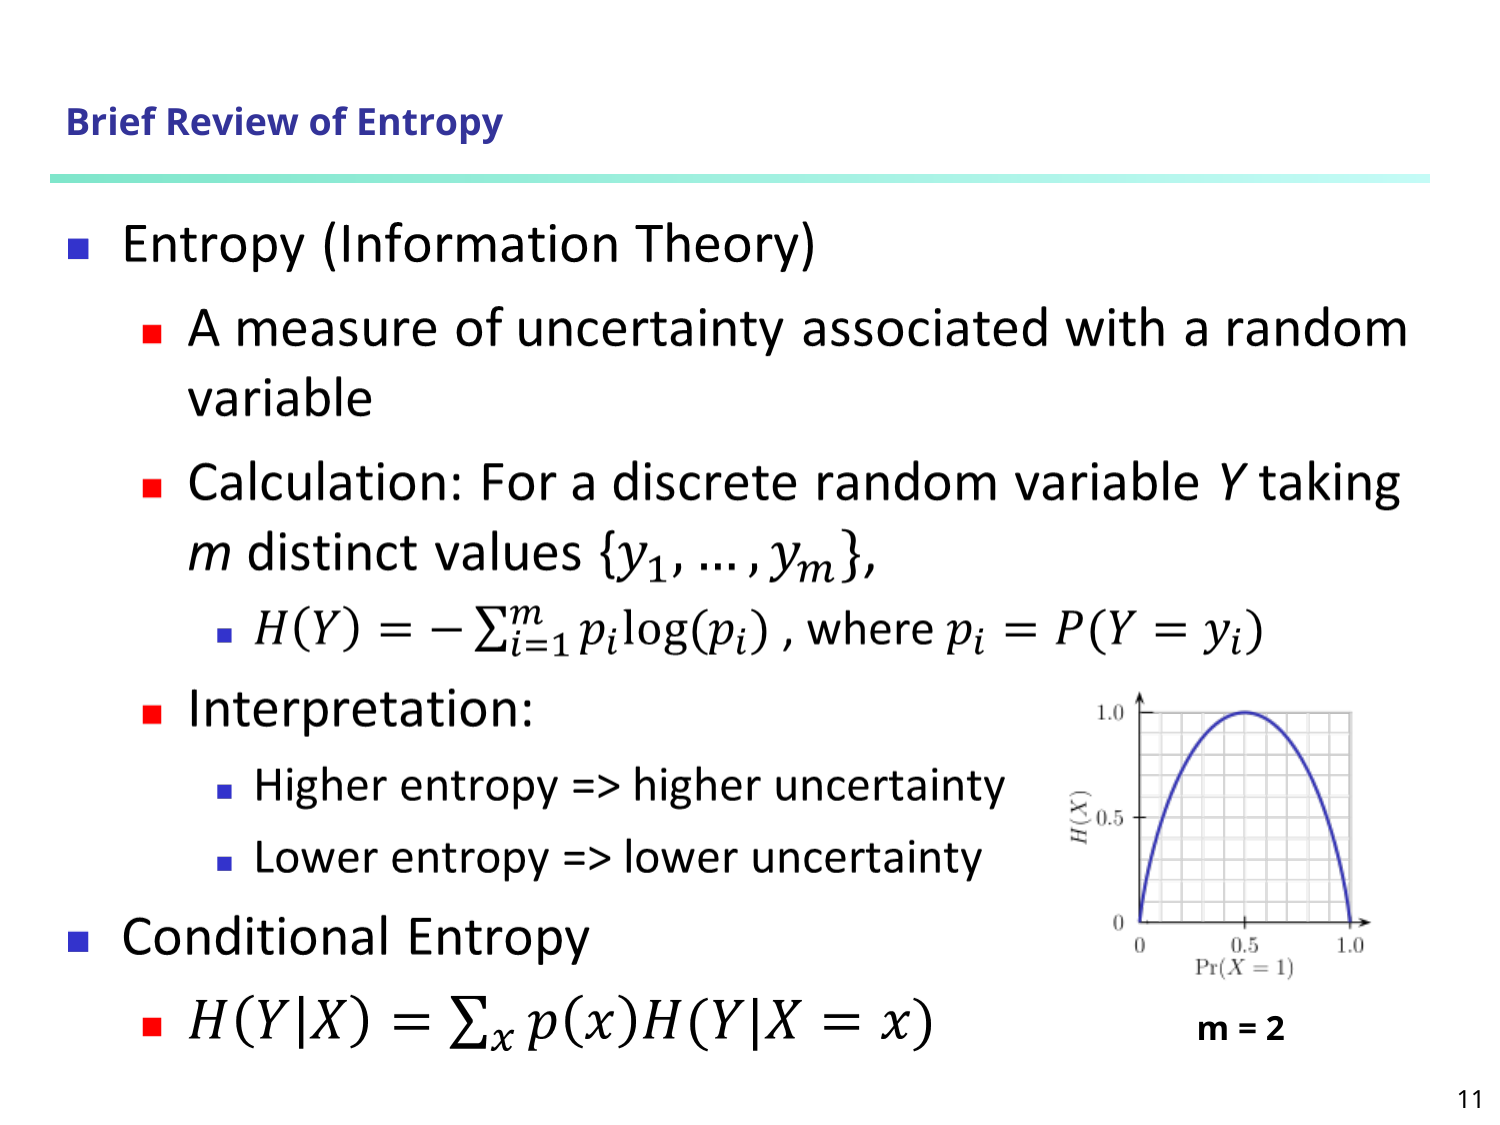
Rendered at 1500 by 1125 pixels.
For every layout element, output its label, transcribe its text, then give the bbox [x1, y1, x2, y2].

text_box <number> [1187, 1062, 1500, 1125]
text_box m = 2 [1181, 999, 1300, 1056]
title Brief Review of Entropy [50, 49, 1429, 150]
picture [46, 199, 1438, 1063]
